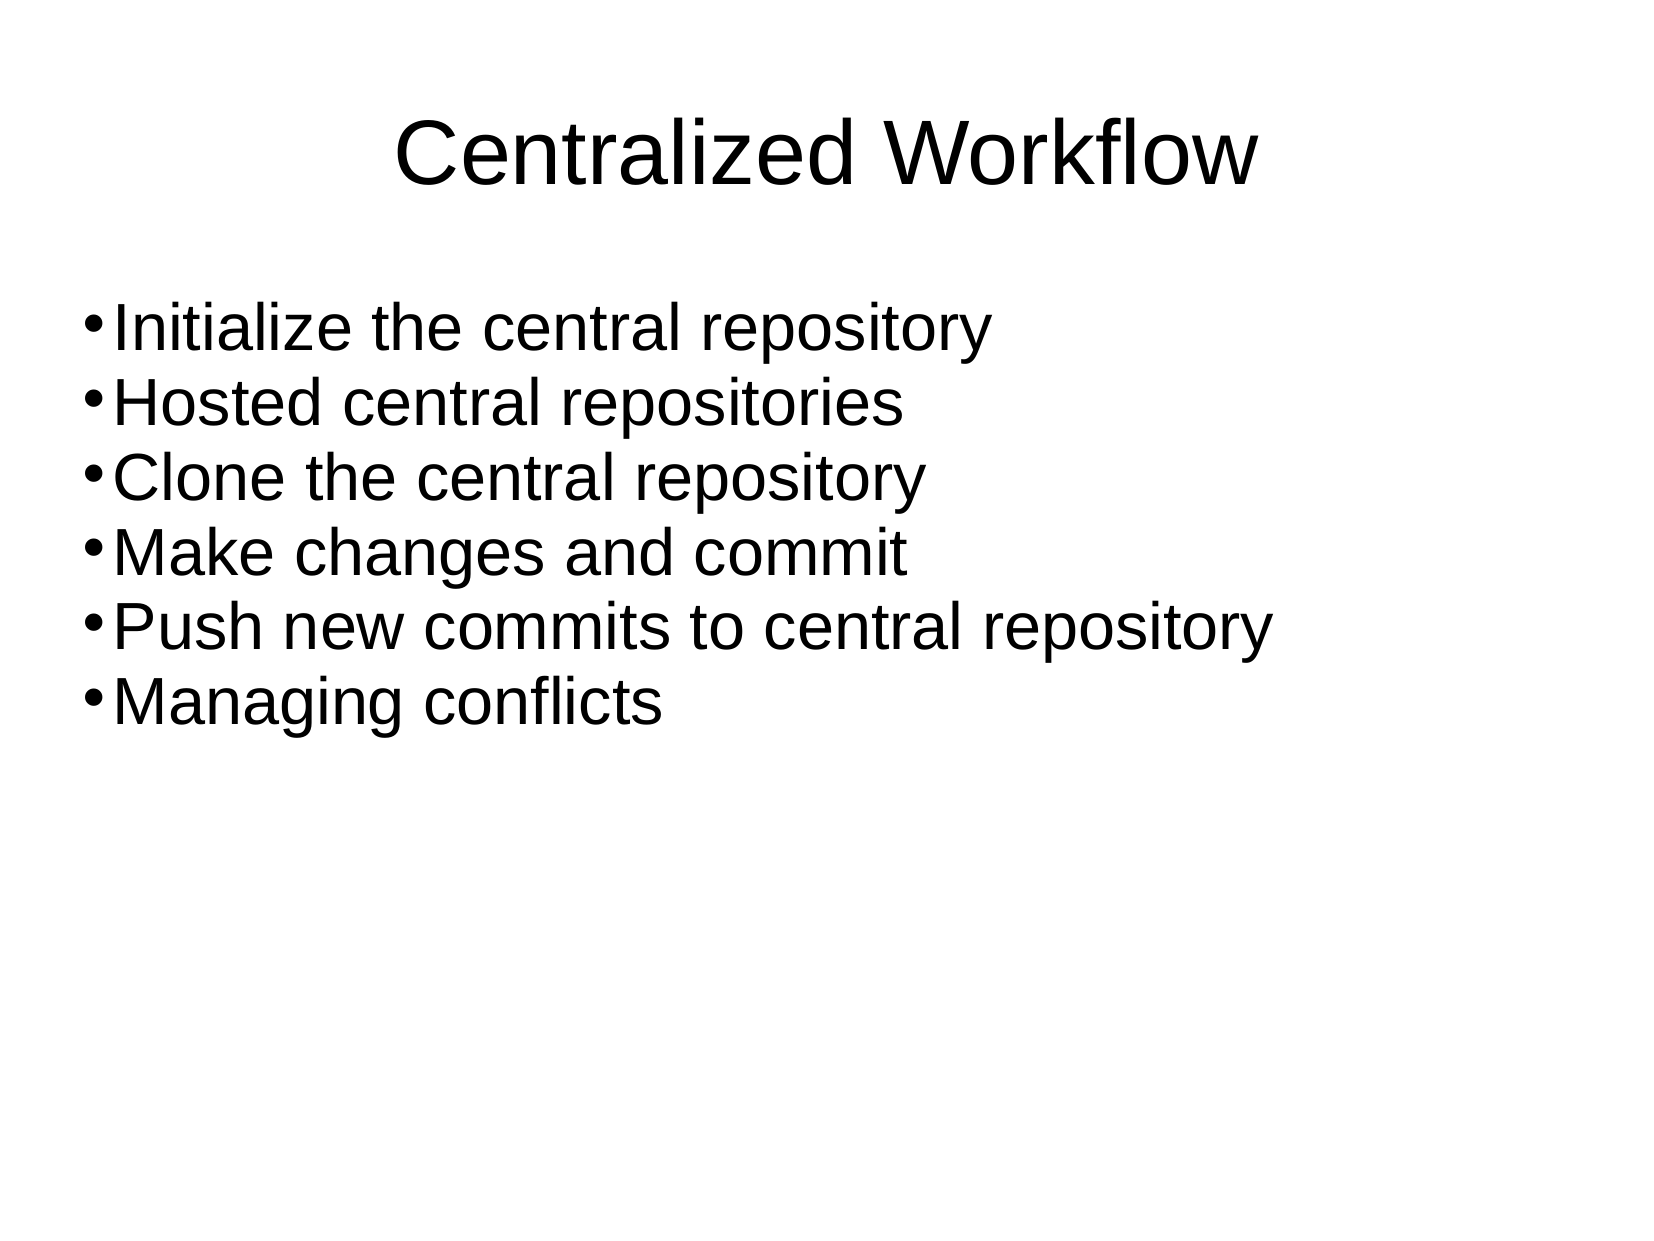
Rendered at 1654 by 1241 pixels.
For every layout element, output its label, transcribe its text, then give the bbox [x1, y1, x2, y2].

text_box Initialize the central repository Hosted central repositories Clone the central repository Make changes and commit Push new commits to central repository Managing conflicts [82, 290, 1571, 1010]
text_box Centralized Workflow [82, 49, 1571, 257]
